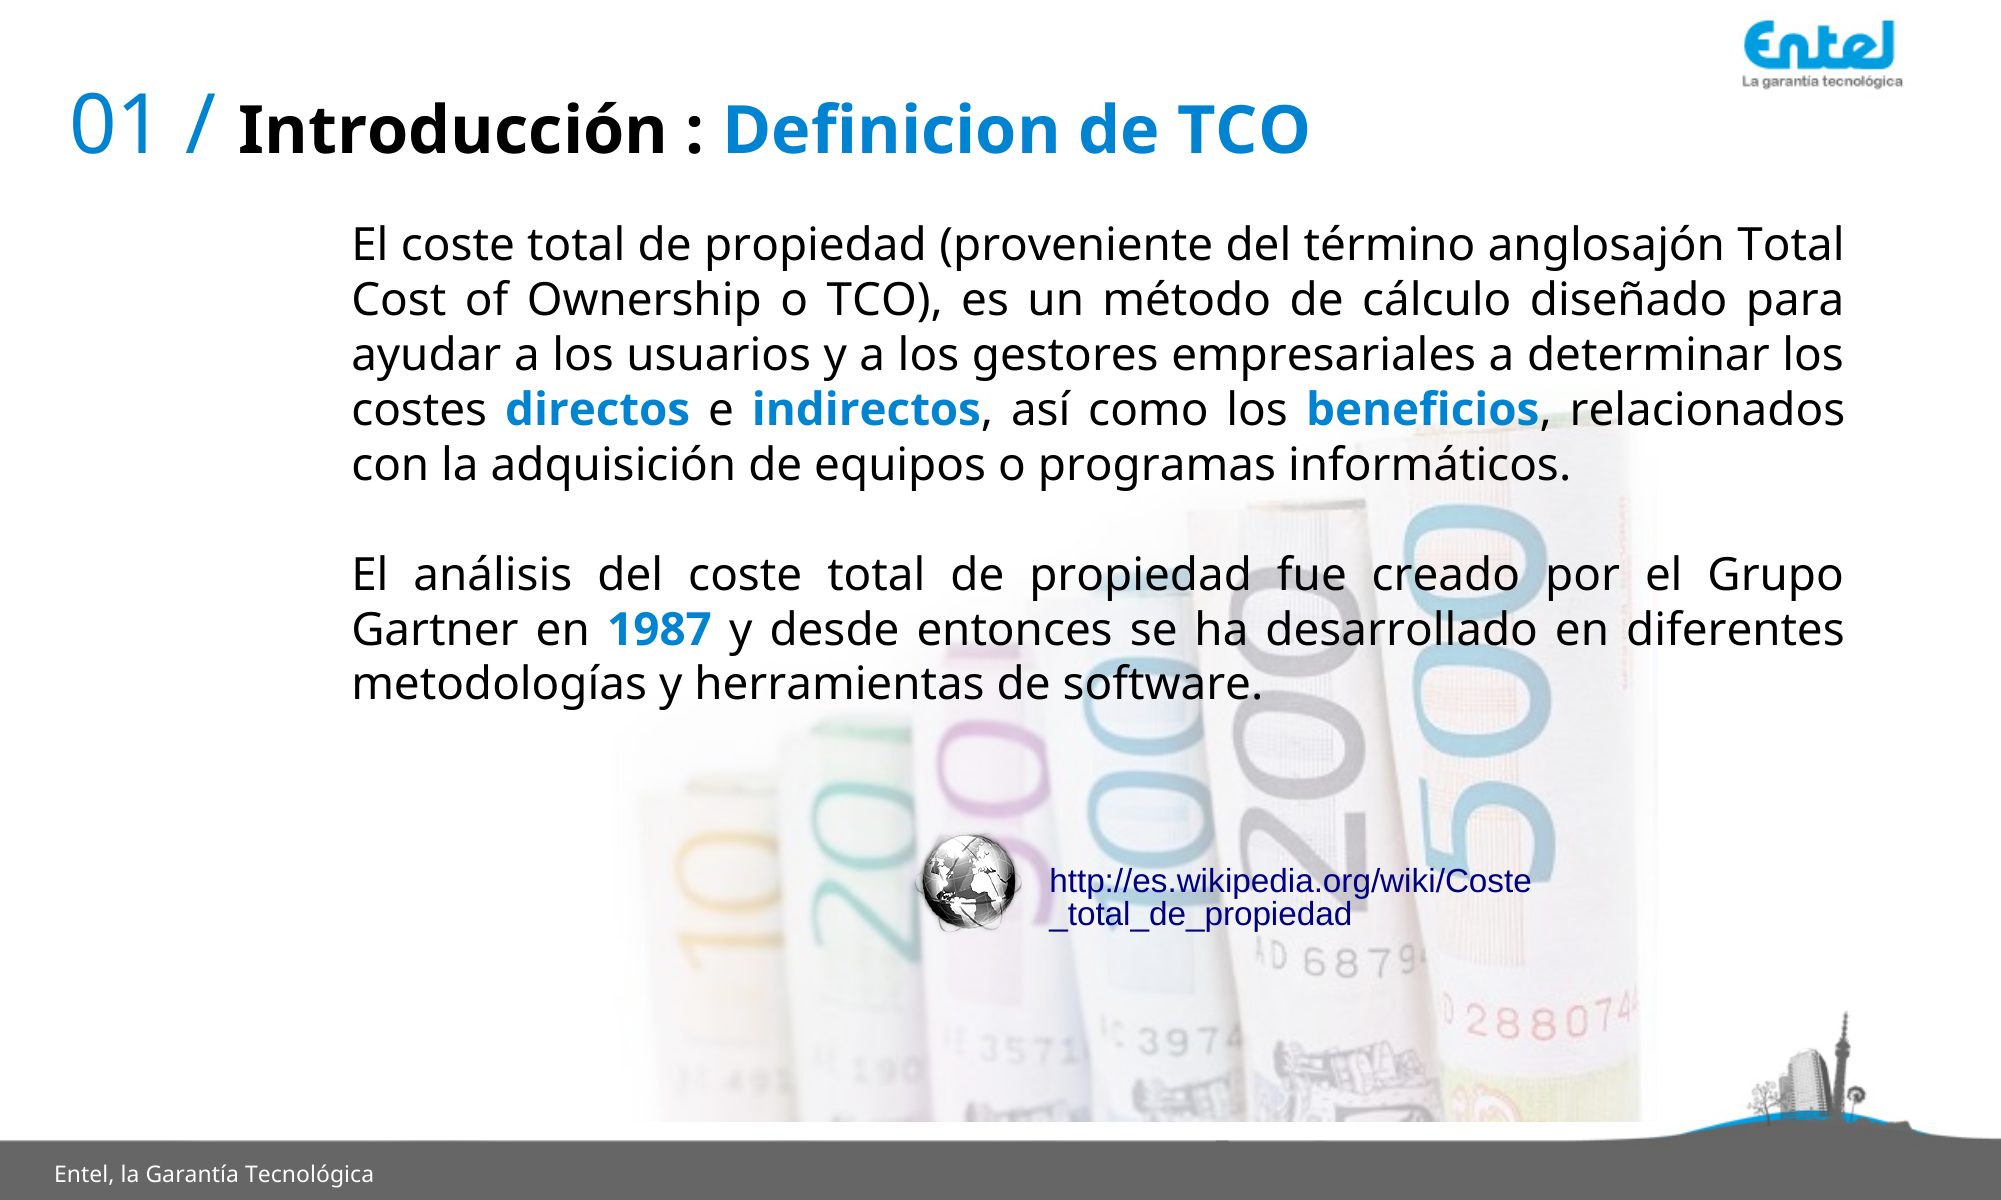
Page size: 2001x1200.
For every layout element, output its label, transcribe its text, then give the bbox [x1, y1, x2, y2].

text_box Entel, la Garantía Tecnológica [39, 1137, 966, 1198]
text_box El coste total de propiedad (proveniente del término anglosajón Total Cost of Ownership o TCO), es un método de cálculo diseñado para ayudar a los usuarios y a los gestores empresariales a determinar los costes directos e indirectos, así como los beneficios, relacionados con la adquisición de equipos o programas informáticos. El análisis del coste total de propiedad fue creado por el Grupo Gartner en 1987 y desde entonces se ha desarrollado en diferentes metodologías y herramientas de software. [336, 206, 1861, 717]
text_box http://es.wikipedia.org/wiki/Coste_total_de_propiedad [1034, 851, 1554, 907]
text_box 01 / Introducción : Definicion de TCO [51, 60, 1610, 202]
picture [0, 0, 2001, 1200]
text_box [620, 717, 1654, 1125]
